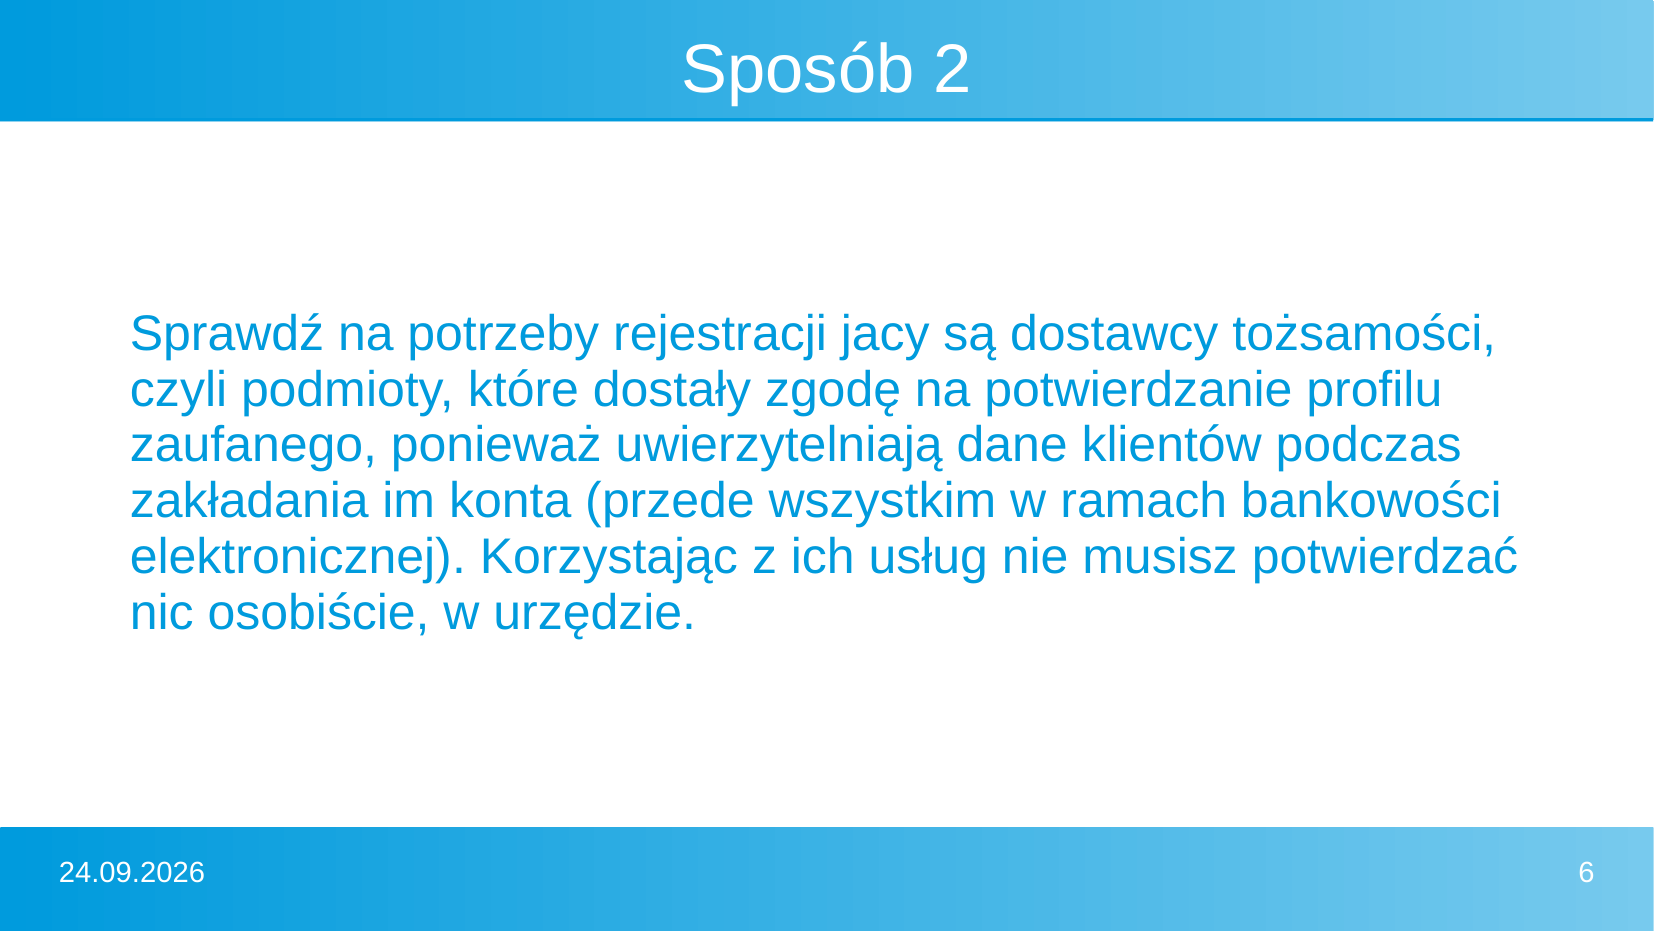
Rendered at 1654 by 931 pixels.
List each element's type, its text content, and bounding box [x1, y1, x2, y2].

list Sprawdź na potrzeby rejestracji jacy są dostawcy tożsamości, czyli podmioty, które dostały zgodę na potwierdzanie profilu zaufanego, ponieważ uwierzytelniają dane klientów podczas zakładania im konta (przede wszystkim w ramach bankowości elektronicznej). Korzystając z ich usług nie musisz potwierdzać nic osobiście, w urzędzie. [59, 177, 1595, 768]
title Sposób 2 [59, 29, 1595, 108]
